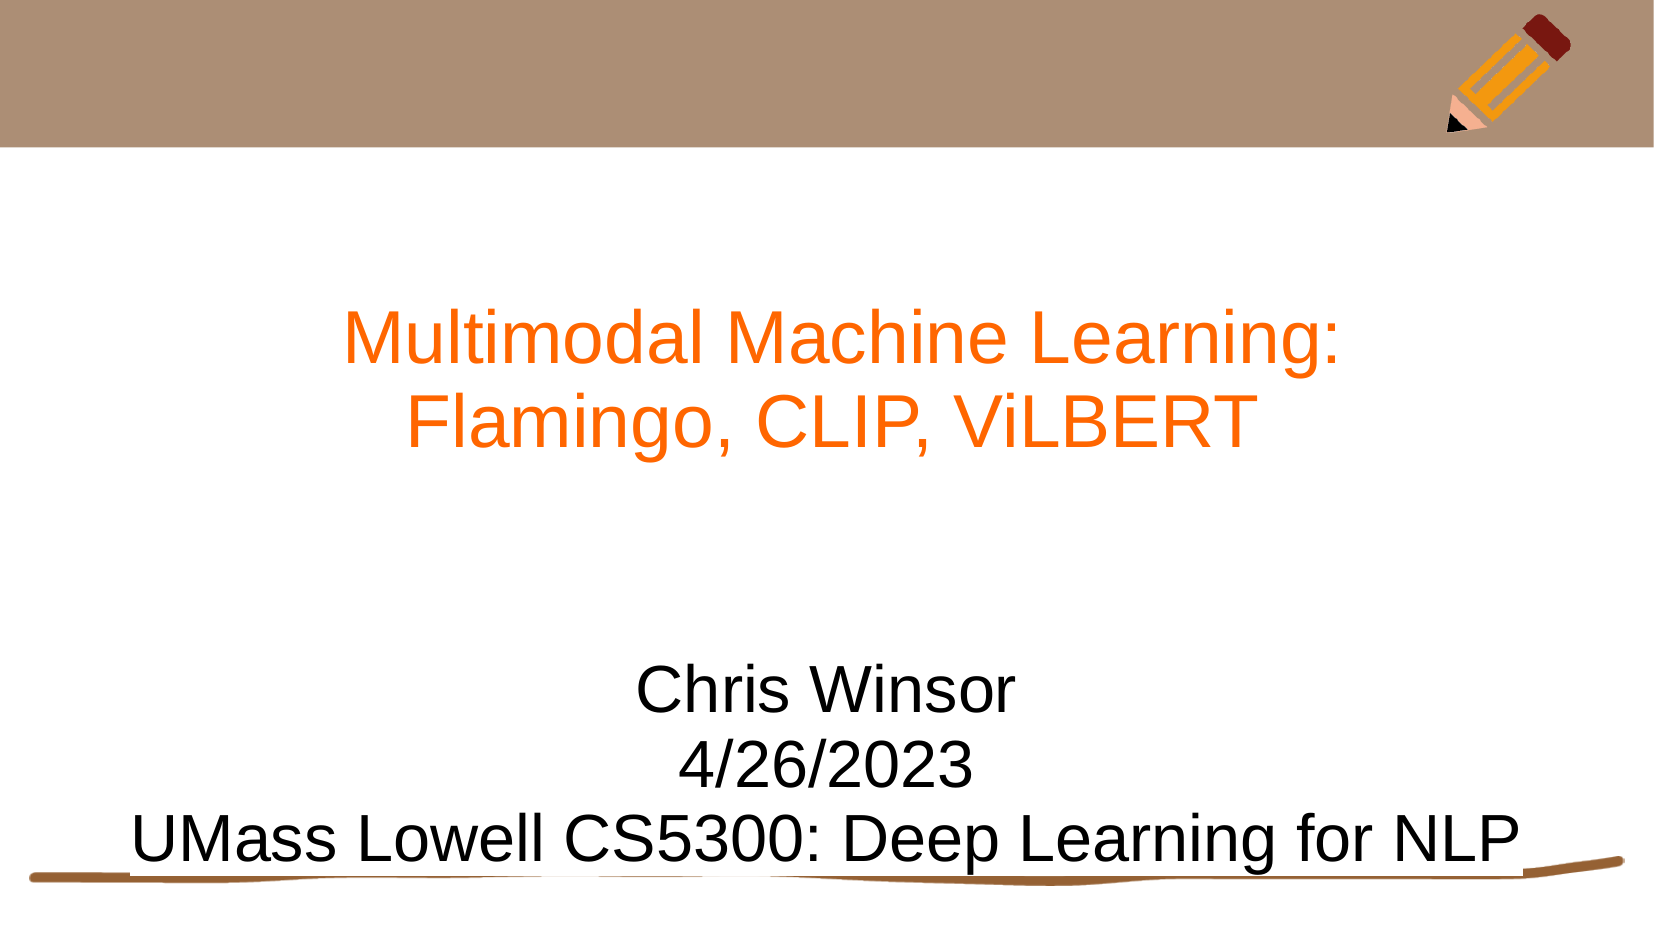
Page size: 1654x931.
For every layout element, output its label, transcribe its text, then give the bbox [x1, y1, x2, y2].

subtitle Chris Winsor 4/26/2023 UMass Lowell CS5300: Deep Learning for NLP [59, 642, 1595, 886]
picture [1446, 14, 1571, 133]
picture [1595, 856, 1625, 886]
title Multimodal Machine Learning: Flamingo, CLIP, ViLBERT [75, 295, 1611, 464]
picture [29, 856, 59, 886]
